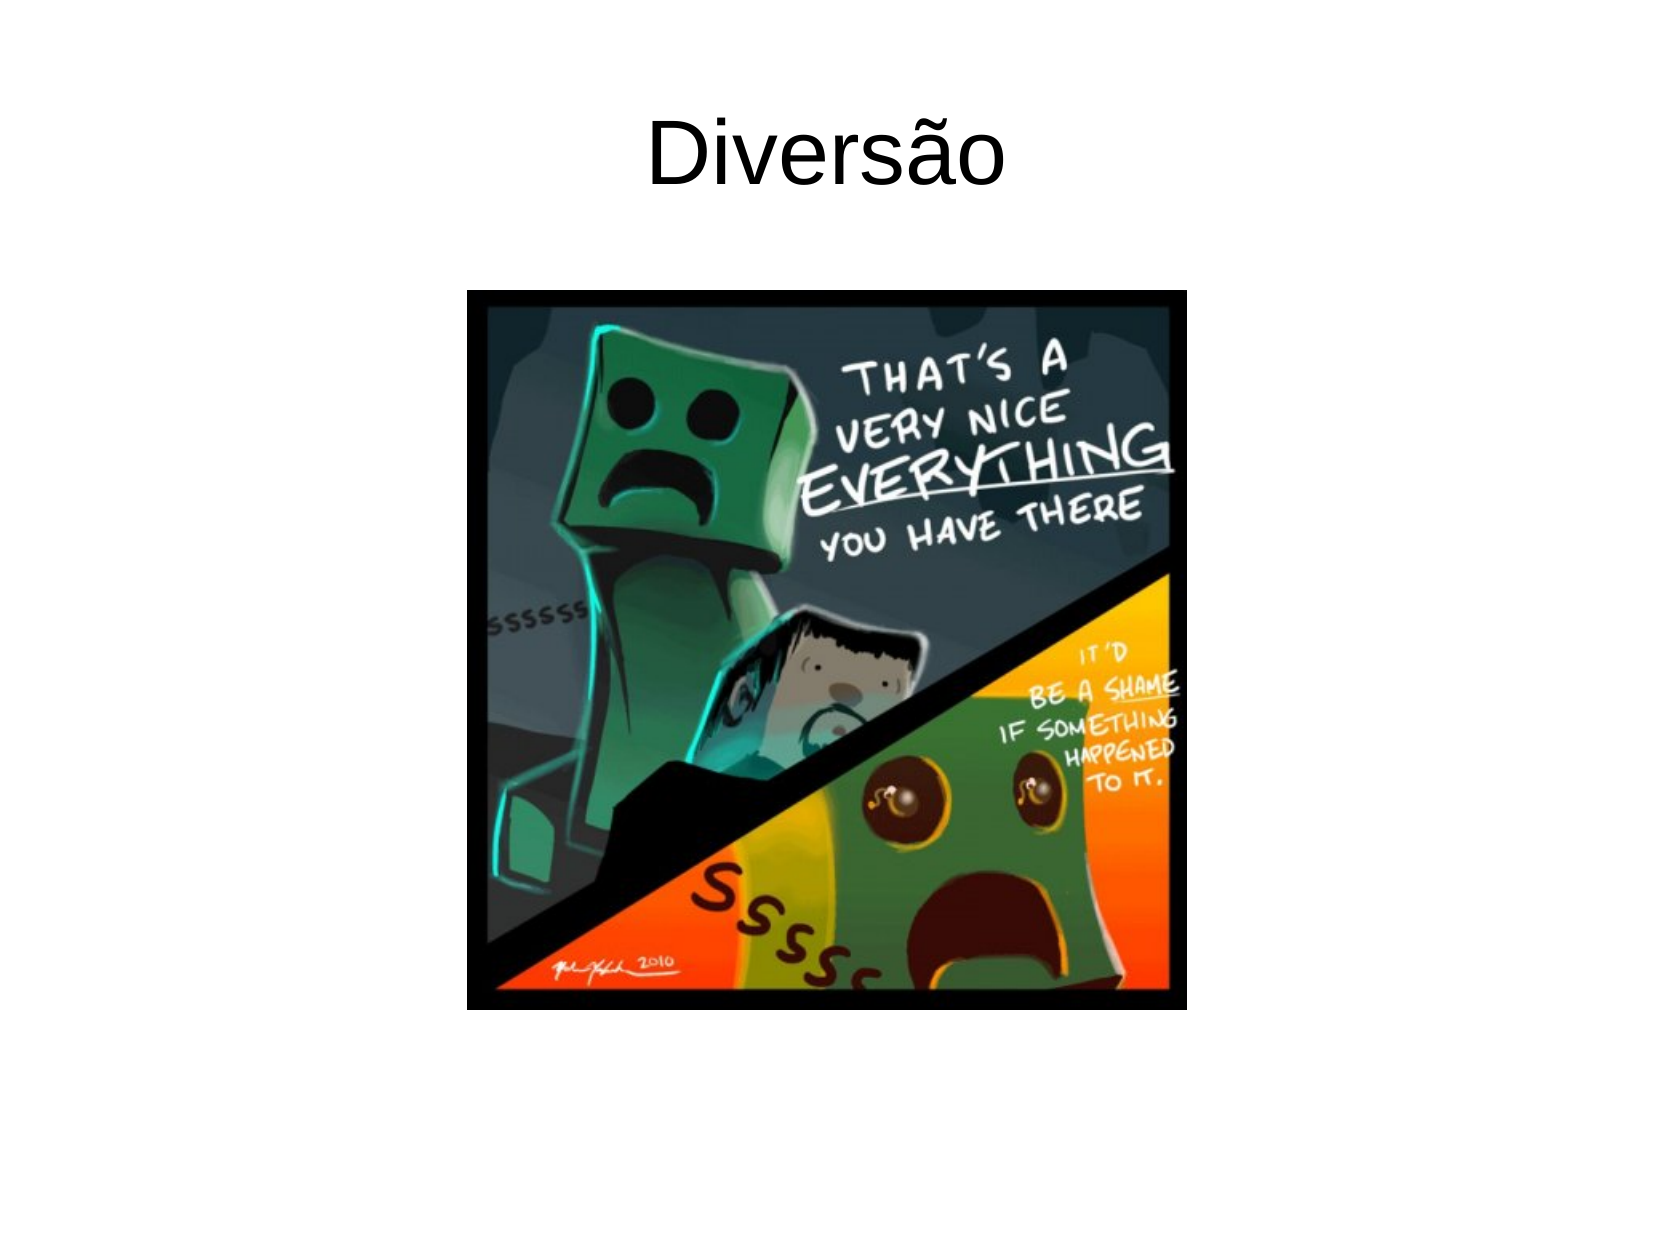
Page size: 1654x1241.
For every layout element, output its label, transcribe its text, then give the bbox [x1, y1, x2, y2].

title Diversão [82, 49, 1571, 257]
picture [467, 290, 1187, 1010]
